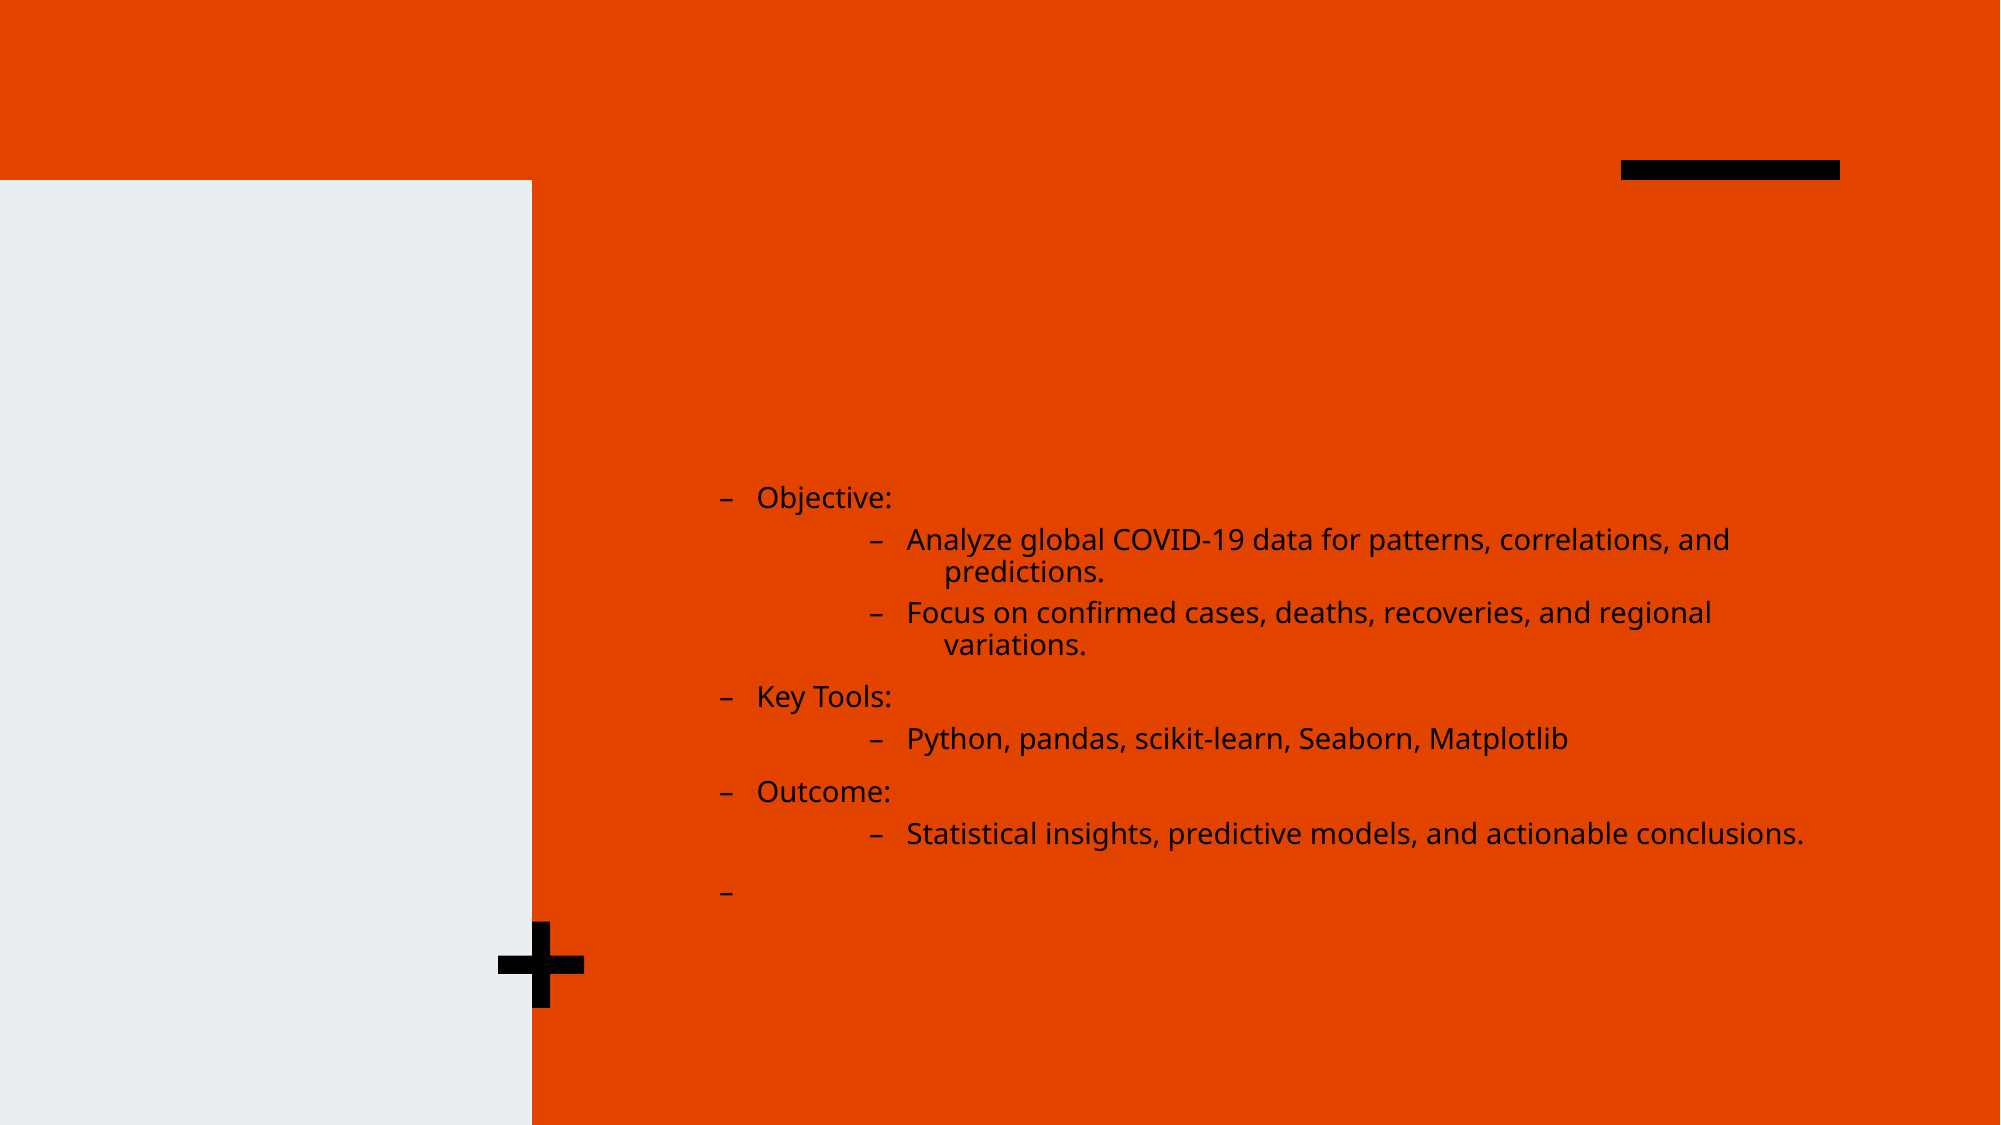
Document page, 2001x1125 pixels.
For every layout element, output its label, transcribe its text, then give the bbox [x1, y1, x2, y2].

text_box [0, 0, 2000, 1125]
list Objective: Analyze global COVID-19 data for patterns, correlations, and predictions. Focus on confirmed cases, deaths, recoveries, and regional variations. Key Tools: Python, pandas, scikit-learn, Seaborn, Matplotlib Outcome: Statistical insights, predictive models, and actionable conclusions. [704, 475, 1841, 965]
